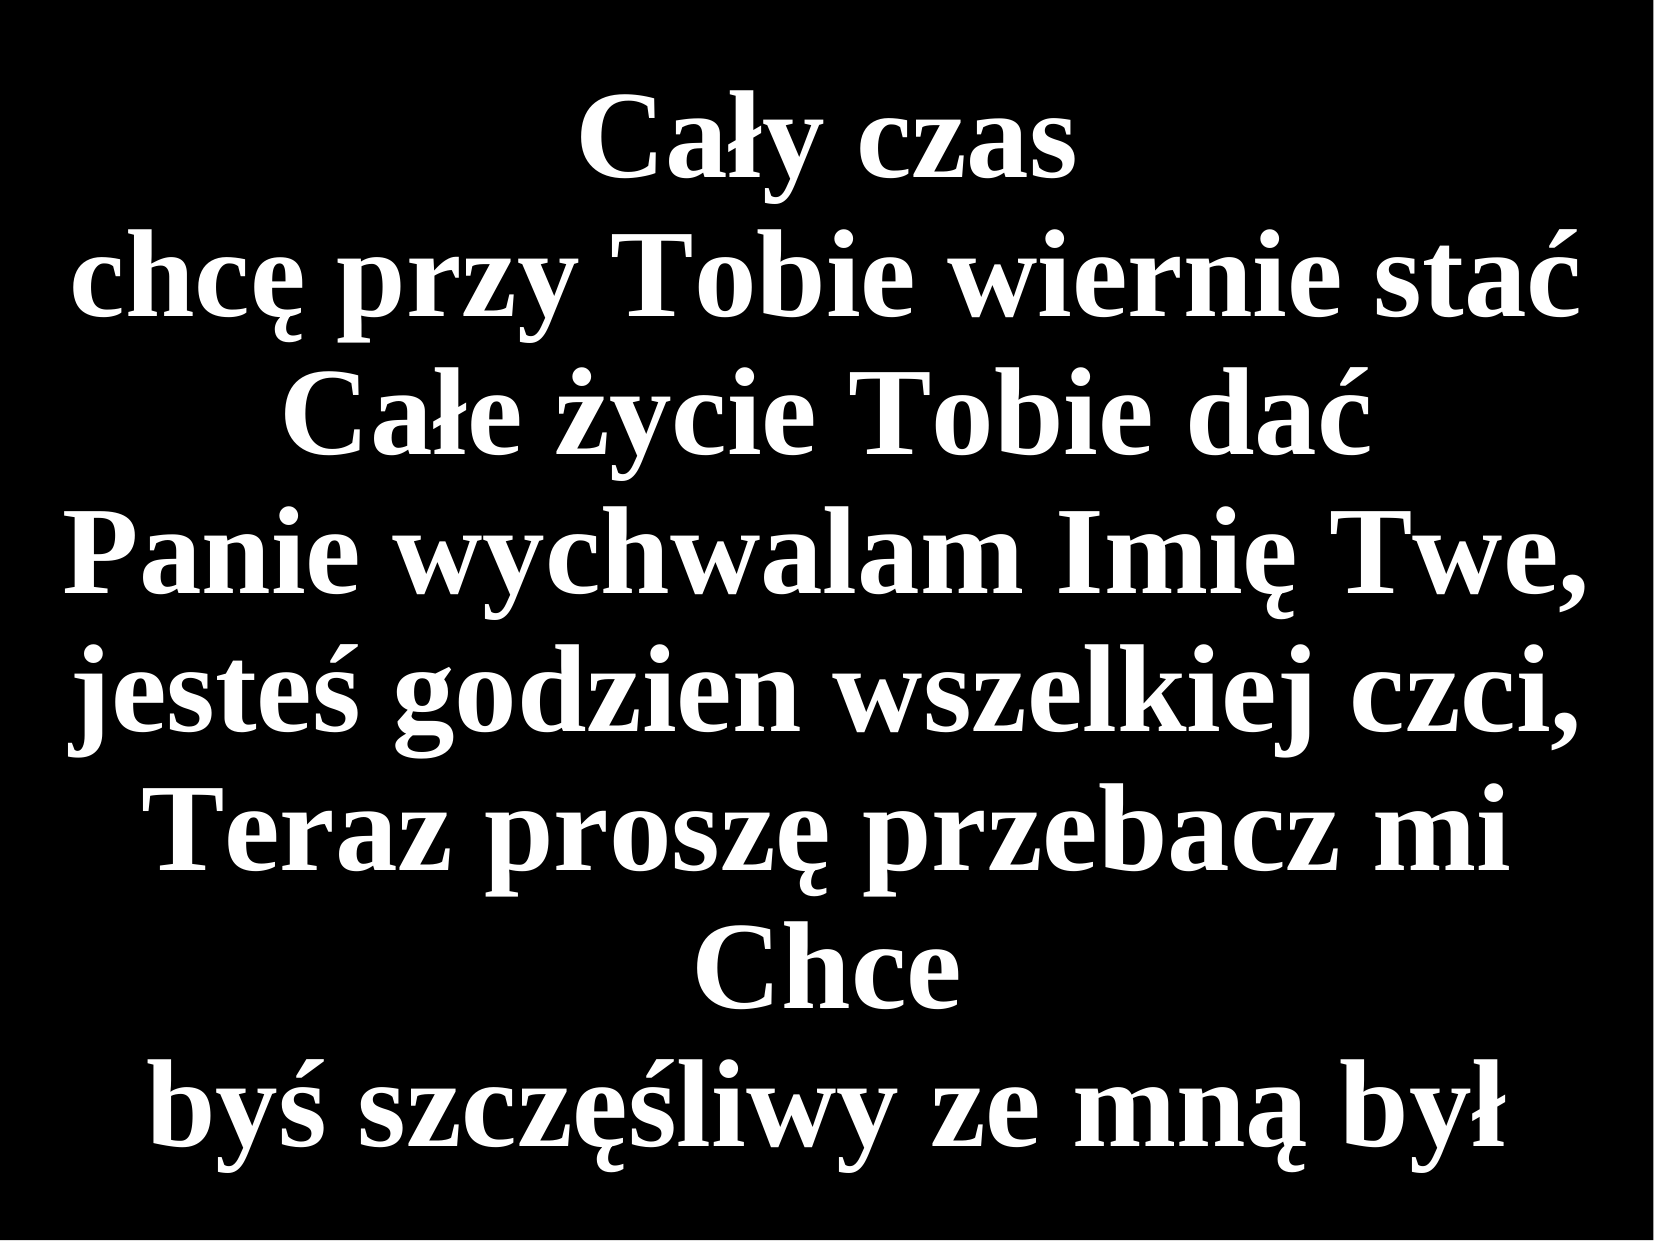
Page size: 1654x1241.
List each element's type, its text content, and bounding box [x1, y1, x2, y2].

title Cały czas chcę przy Tobie wiernie stać Całe życie Tobie dać Panie wychwalam Imię Twe, jesteś godzien wszelkiej czci, Teraz proszę przebacz mi Chce byś szczęśliwy ze mną był [0, 0, 1654, 1241]
